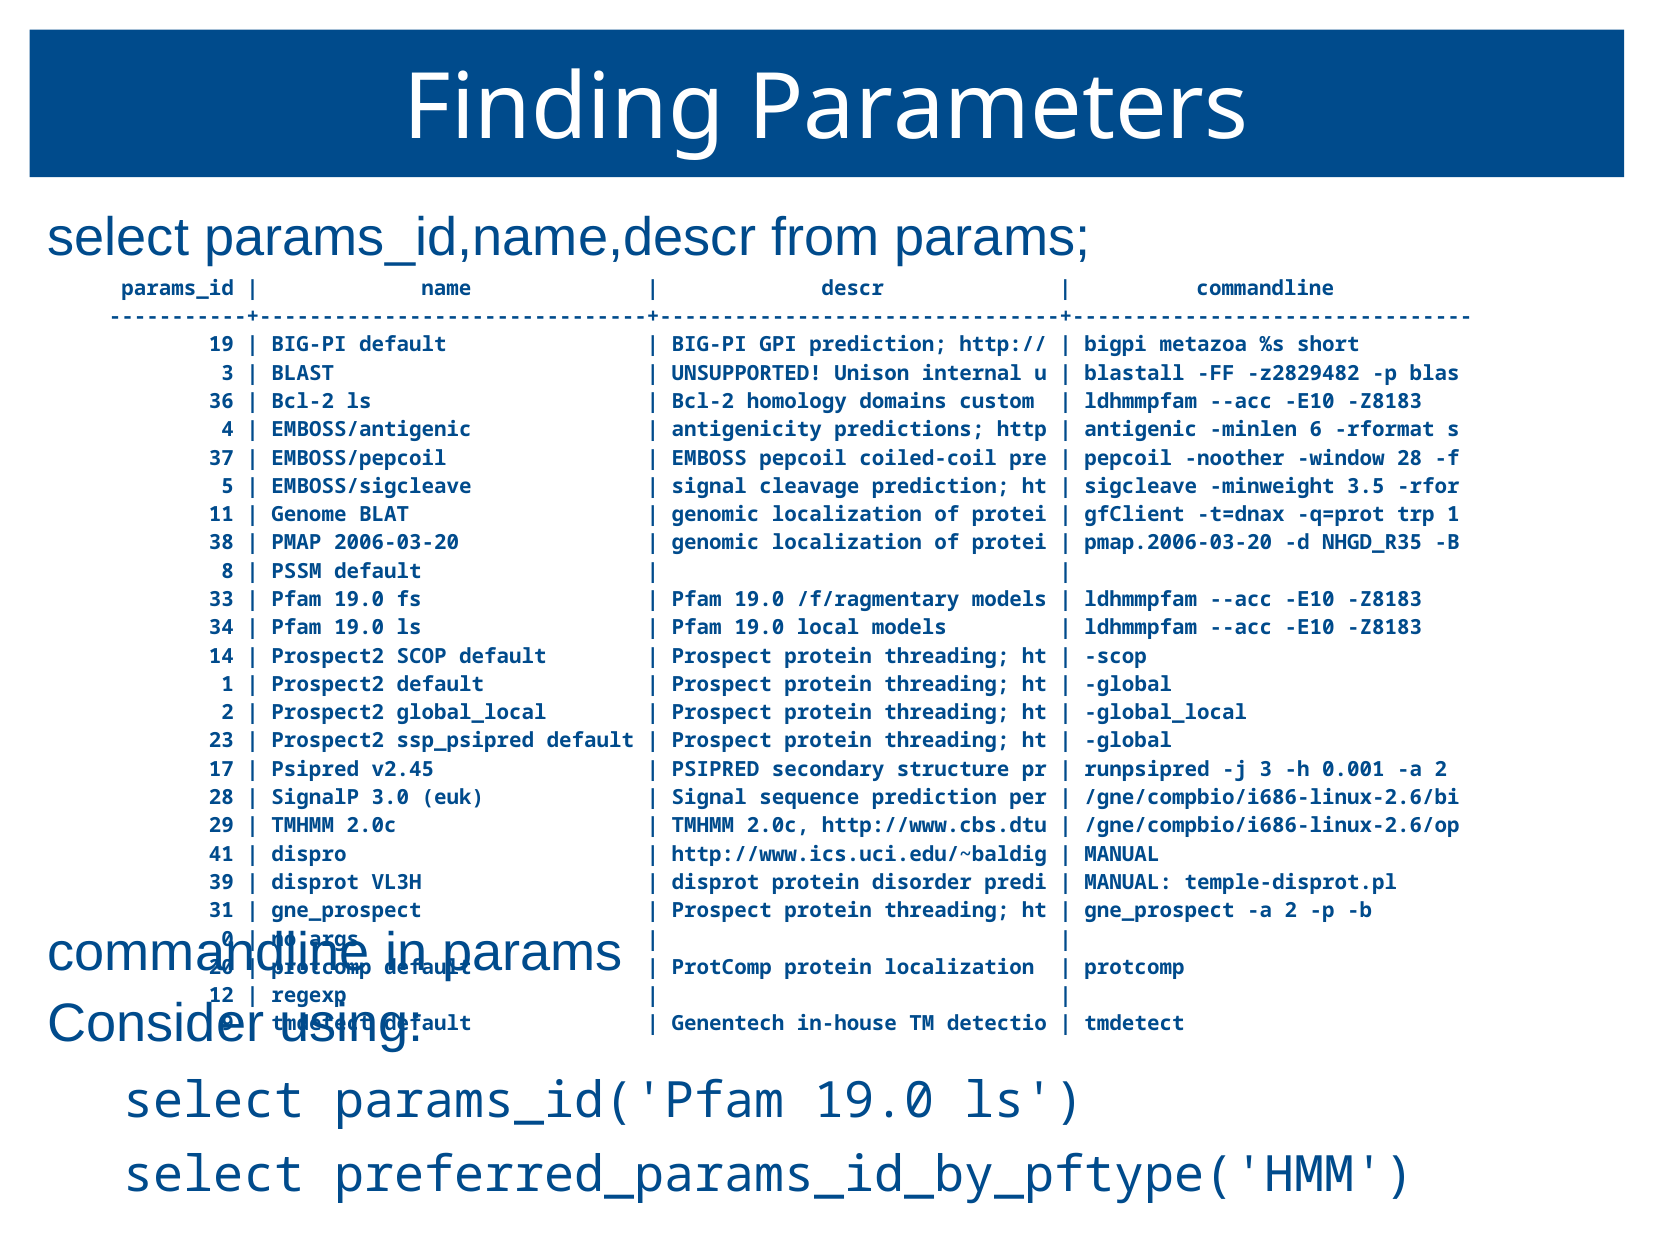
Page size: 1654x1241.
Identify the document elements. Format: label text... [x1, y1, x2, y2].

list select params_id,name,descr from params; commandline in params Consider using: select params_id('Pfam 19.0 ls') select preferred_params_id_by_pftype('HMM') [29, 206, 1625, 1187]
title Finding Parameters [29, 29, 1625, 178]
text_box params_id | name | descr | commandline -----------+-------------------------------+--------------------------------+-------------------------------- 19 | BIG-PI default | BIG-PI GPI prediction; http:// | bigpi metazoa %s short 3 | BLAST | UNSUPPORTED! Unison internal u | blastall -FF -z2829482 -p blas 36 | Bcl-2 ls | Bcl-2 homology domains custom | ldhmmpfam --acc -E10 -Z8183 4 | EMBOSS/antigenic | antigenicity predictions; http | antigenic -minlen 6 -rformat s 37 | EMBOSS/pepcoil | EMBOSS pepcoil coiled-coil pre | pepcoil -noother -window 28 -f 5 | EMBOSS/sigcleave | signal cleavage prediction; ht | sigcleave -minweight 3.5 -rfor 11 | Genome BLAT | genomic localization of protei | gfClient -t=dnax -q=prot trp 1 38 | PMAP 2006-03-20 | genomic localization of protei | pmap.2006-03-20 -d NHGD_R35 -B 8 | PSSM default | | 33 | Pfam 19.0 fs | Pfam 19.0 /f/ragmentary models | ldhmmpfam --acc -E10 -Z8183 34 | Pfam 19.0 ls | Pfam 19.0 local models | ldhmmpfam --acc -E10 -Z8183 14 | Prospect2 SCOP default | Prospect protein threading; ht | -scop 1 | Prospect2 default | Prospect protein threading; ht | -global 2 | Prospect2 global_local | Prospect protein threading; ht | -global_local 23 | Prospect2 ssp_psipred default | Prospect protein threading; ht | -global 17 | Psipred v2.45 | PSIPRED secondary structure pr | runpsipred -j 3 -h 0.001 -a 2 28 | SignalP 3.0 (euk) | Signal sequence prediction per | /gne/compbio/i686-linux-2.6/bi 29 | TMHMM 2.0c | TMHMM 2.0c, http://www.cbs.dtu | /gne/compbio/i686-linux-2.6/op 41 | dispro | http://www.ics.uci.edu/~baldig | MANUAL 39 | disprot VL3H | disprot protein disorder predi | MANUAL: temple-disprot.pl 31 | gne_prospect | Prospect protein threading; ht | gne_prospect -a 2 -p -b 0 | no args | | 20 | protcomp default | ProtComp protein localization | protcomp 12 | regexp | | 9 | tmdetect default | Genentech in-house TM detectio | tmdetect [94, 265, 1506, 961]
